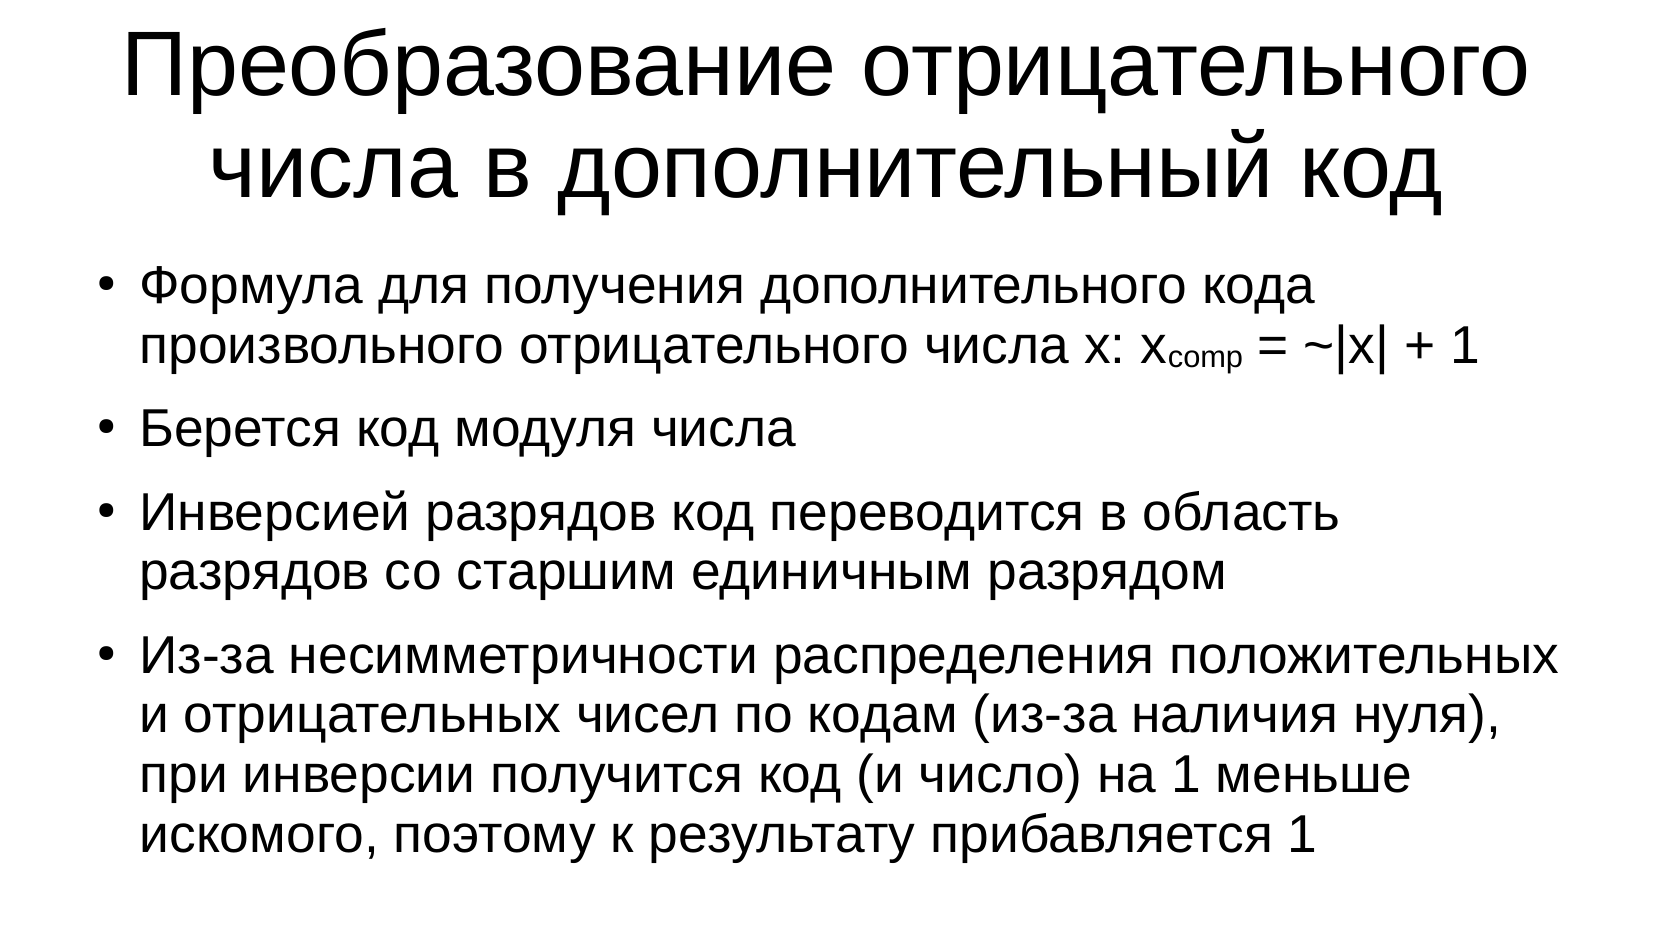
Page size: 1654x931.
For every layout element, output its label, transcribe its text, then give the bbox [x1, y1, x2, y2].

list Формула для получения дополнительного кода произвольного отрицательного числа x: xcomp = ~|x| + 1 Берется код модуля числа Инверсией разрядов код переводится в область разрядов со старшим единичным разрядом Из-за несимметричности распределения положительных и отрицательных чисел по кодам (из-за наличия нуля), при инверсии получится код (и число) на 1 меньше искомого, поэтому к результату прибавляется 1 [82, 255, 1571, 886]
title Преобразование отрицательного числа в дополнительный код [82, 12, 1571, 218]
